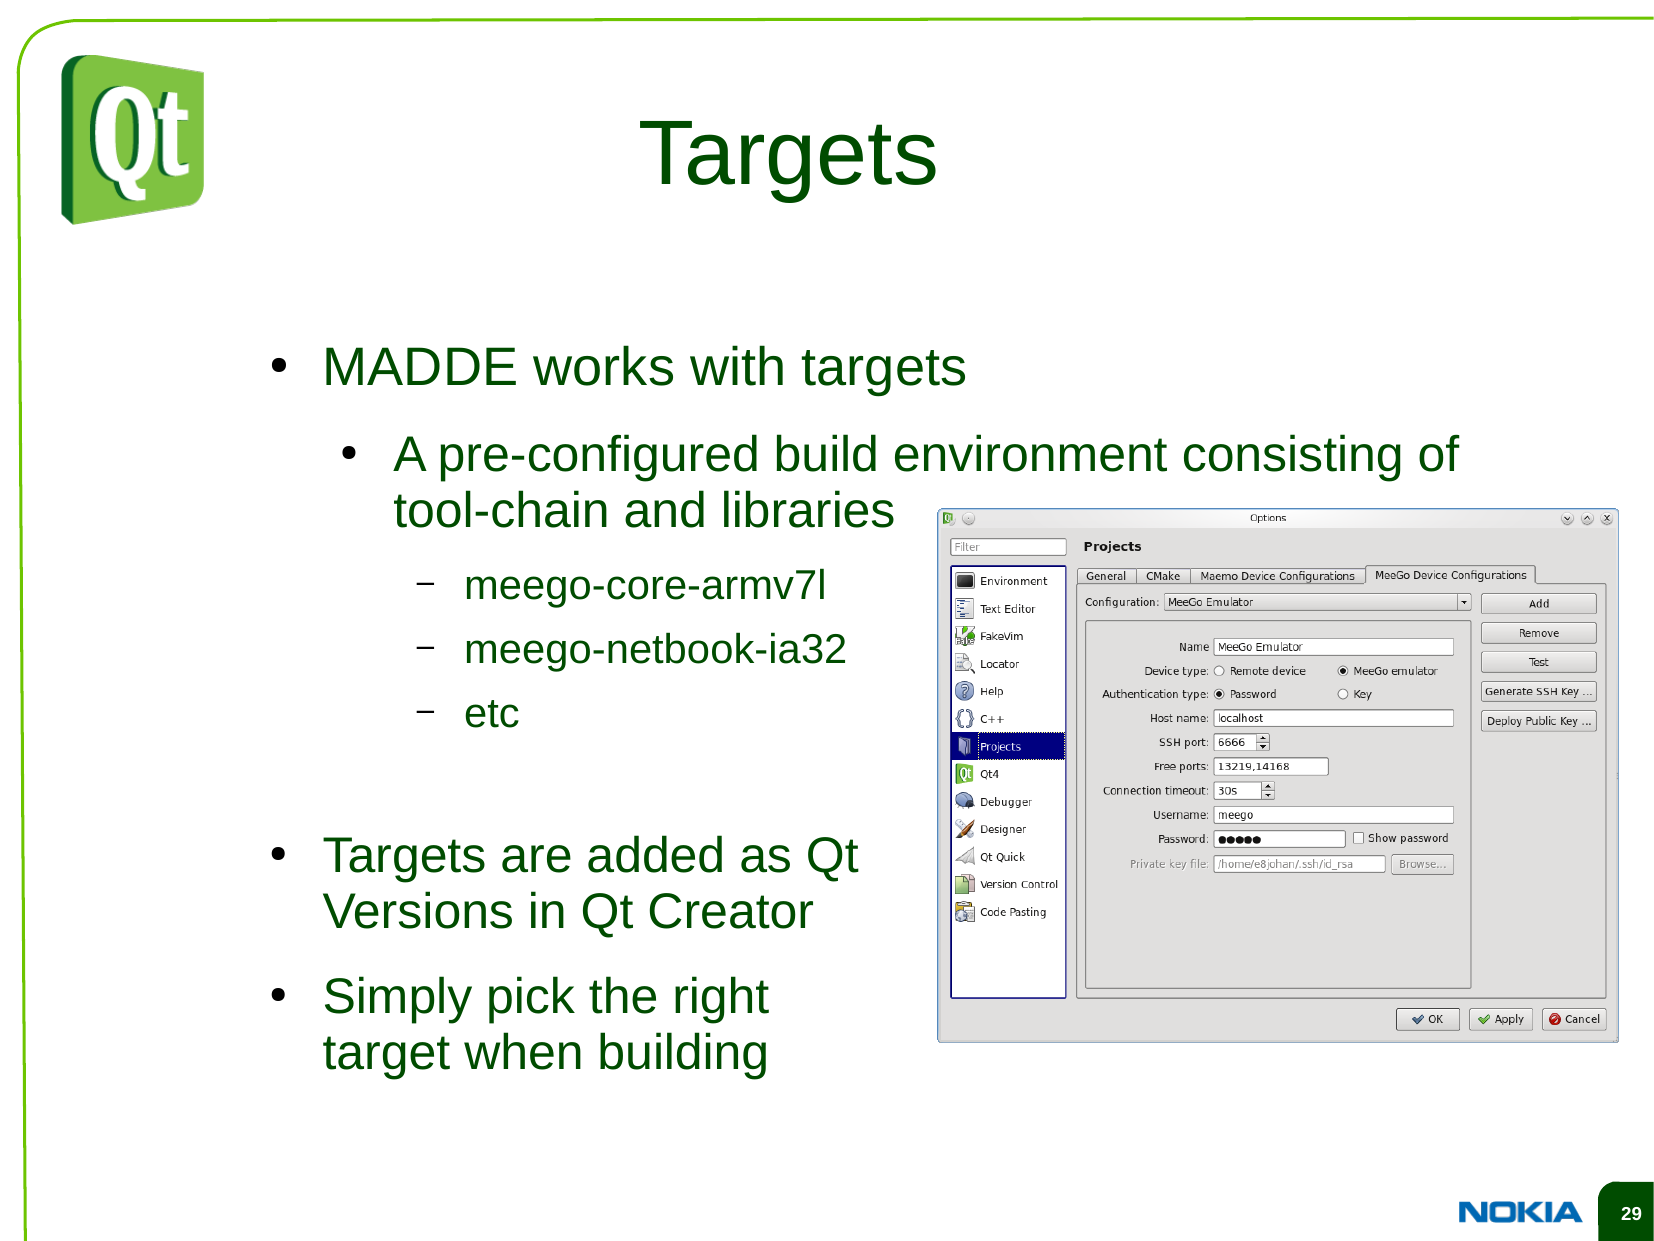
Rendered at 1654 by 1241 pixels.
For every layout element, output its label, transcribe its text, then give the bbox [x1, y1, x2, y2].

title Targets [251, 56, 1327, 250]
picture [937, 508, 1619, 1043]
picture [61, 55, 204, 225]
picture [1459, 1201, 1583, 1223]
list MADDE works with targets A pre-configured build environment consisting of tool-chain and libraries meego-core-armv7l meego-netbook-ia32 etc Targets are added as Qt Versions in Qt Creator Simply pick the right target when building [251, 336, 1571, 1141]
